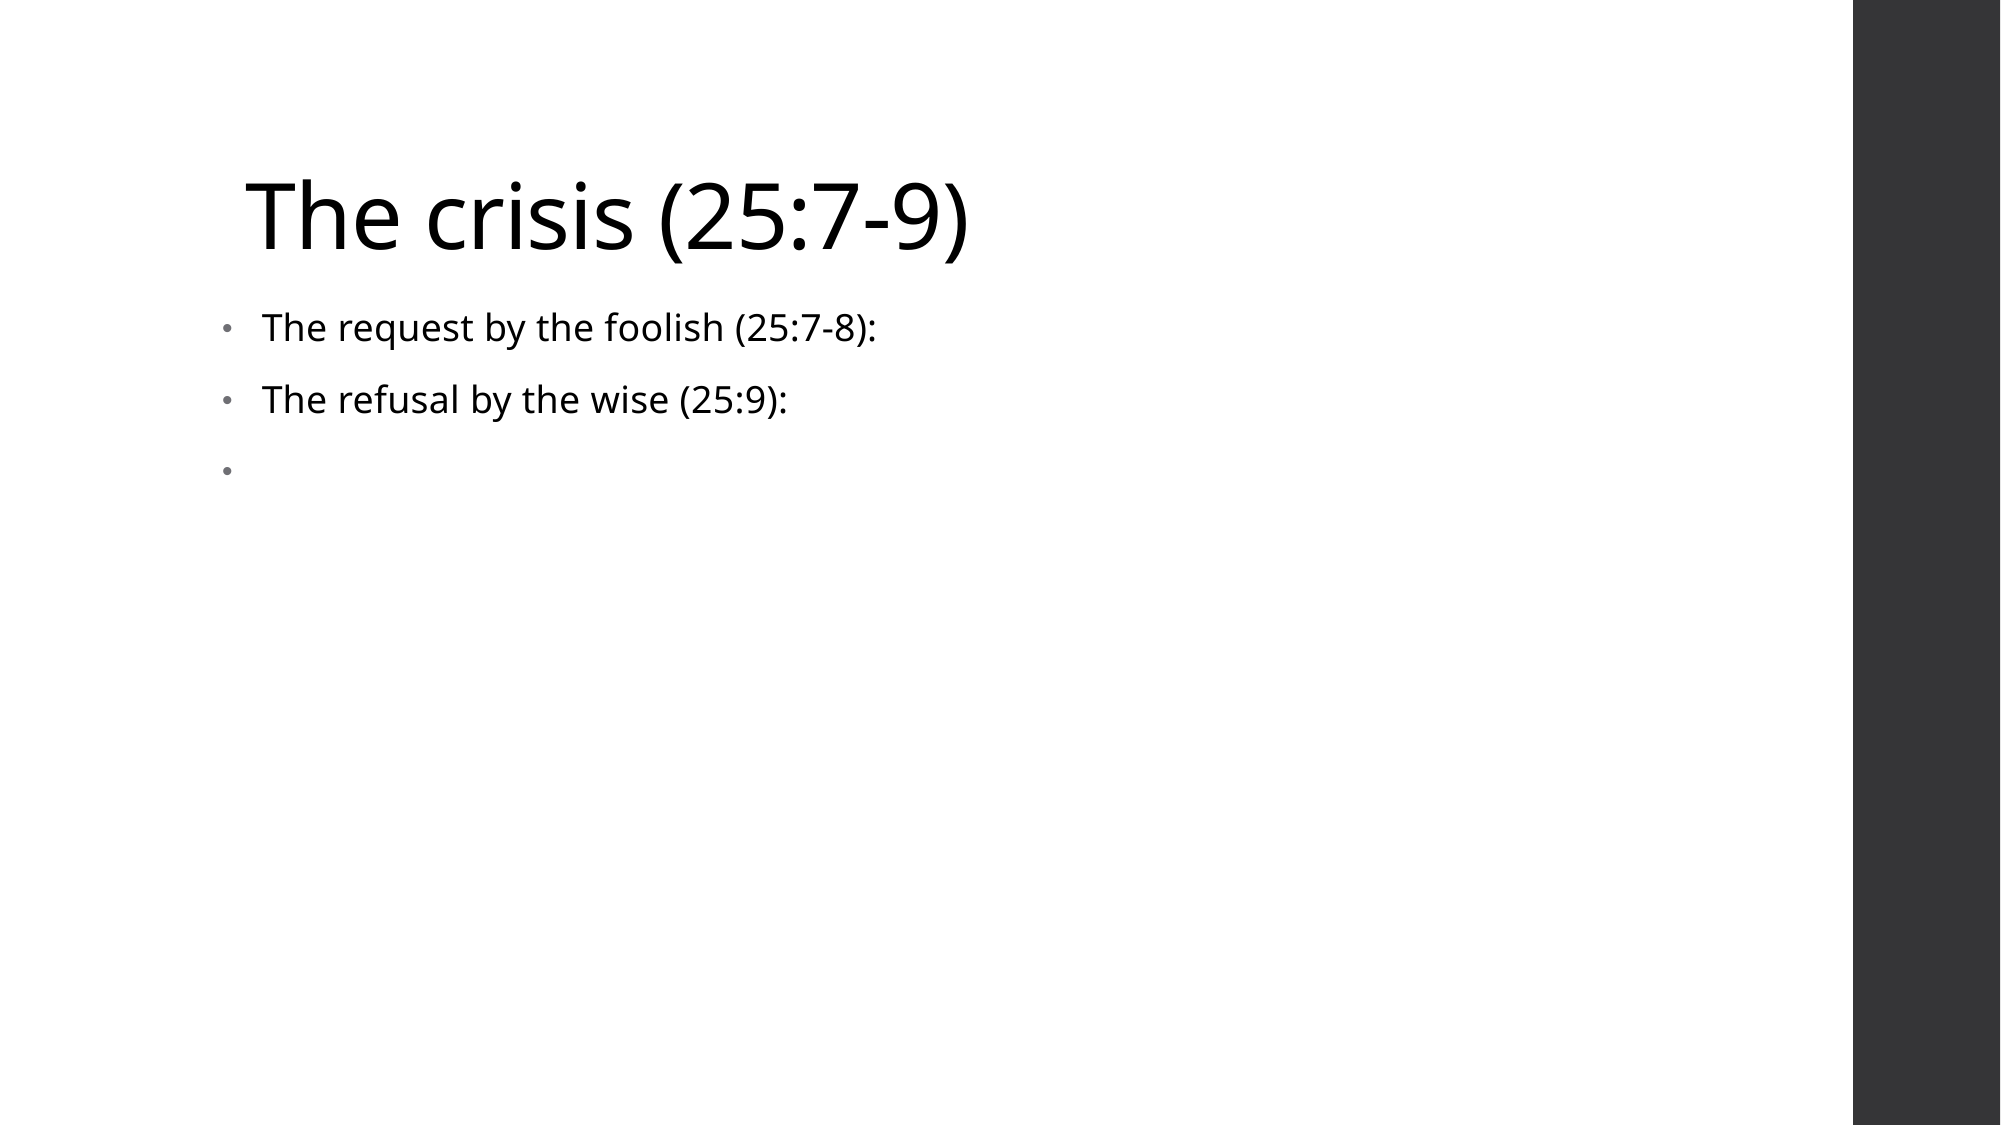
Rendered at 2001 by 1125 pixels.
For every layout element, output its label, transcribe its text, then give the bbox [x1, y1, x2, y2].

list The request by the foolish (25:7-8): The refusal by the wise (25:9): [206, 299, 1617, 1014]
title The crisis (25:7-9) [206, 60, 1797, 278]
